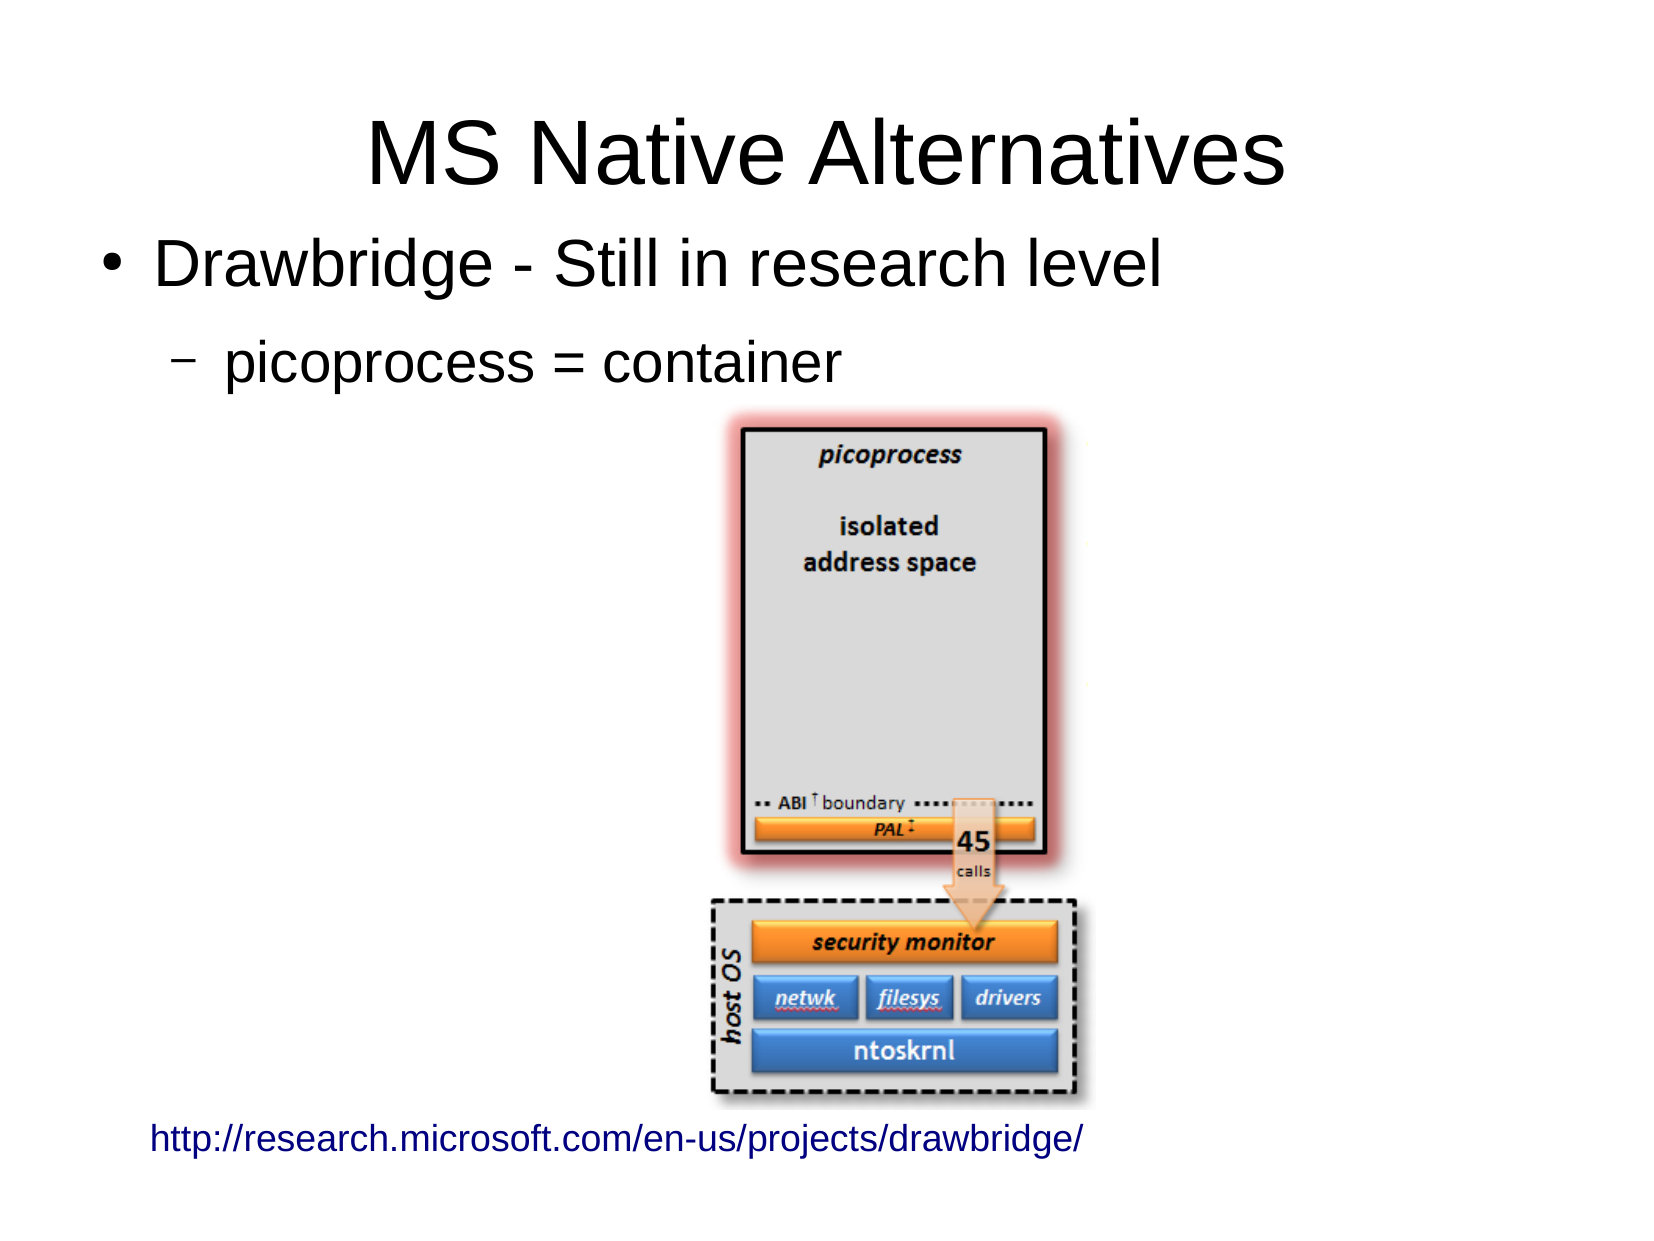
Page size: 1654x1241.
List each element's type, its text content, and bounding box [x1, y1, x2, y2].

text_box http://research.microsoft.com/en-us/projects/drawbridge/ [135, 1110, 1277, 1180]
list Drawbridge - Still in research level picoprocess = container [82, 225, 1571, 946]
picture [705, 404, 1096, 1110]
title MS Native Alternatives [82, 49, 1571, 225]
